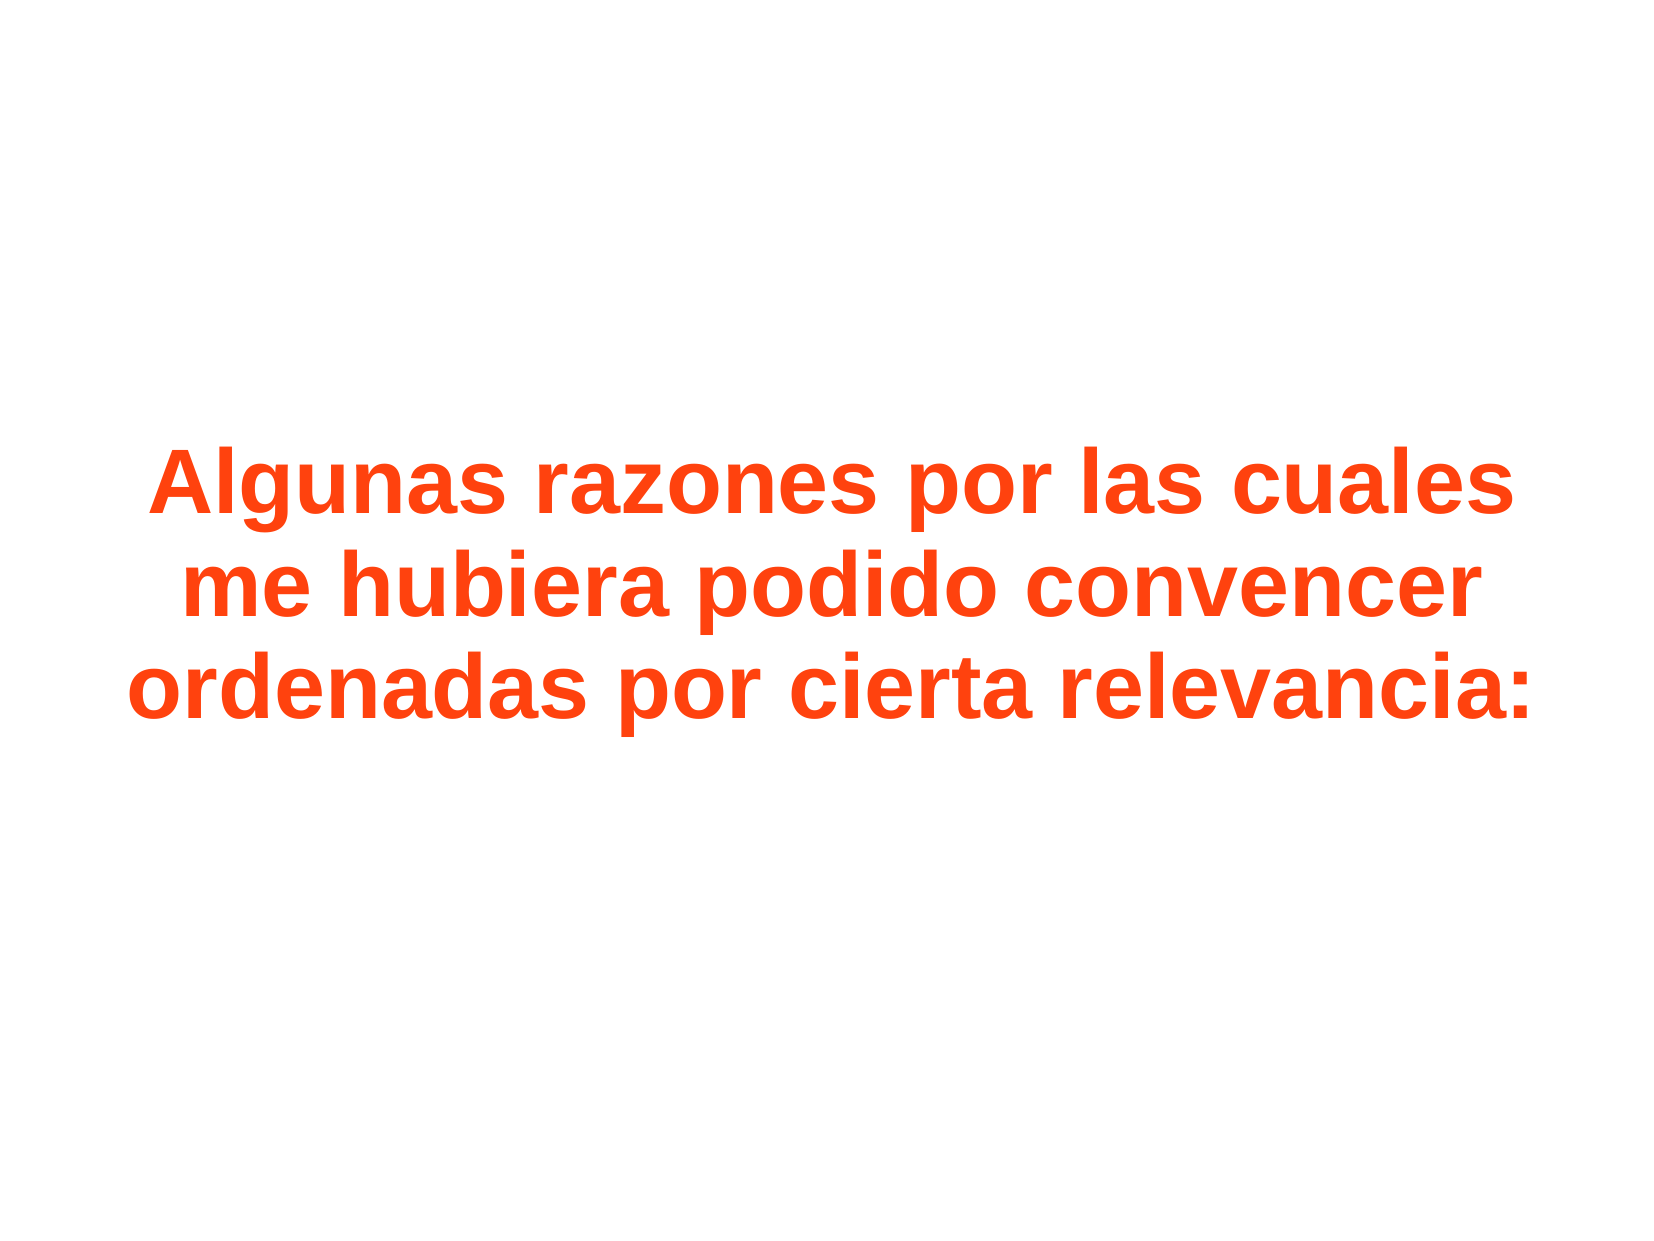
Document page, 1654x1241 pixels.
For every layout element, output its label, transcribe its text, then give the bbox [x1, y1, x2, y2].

subtitle Algunas razones por las cuales me hubiera podido convencer ordenadas por cierta relevancia: [94, 283, 1571, 886]
